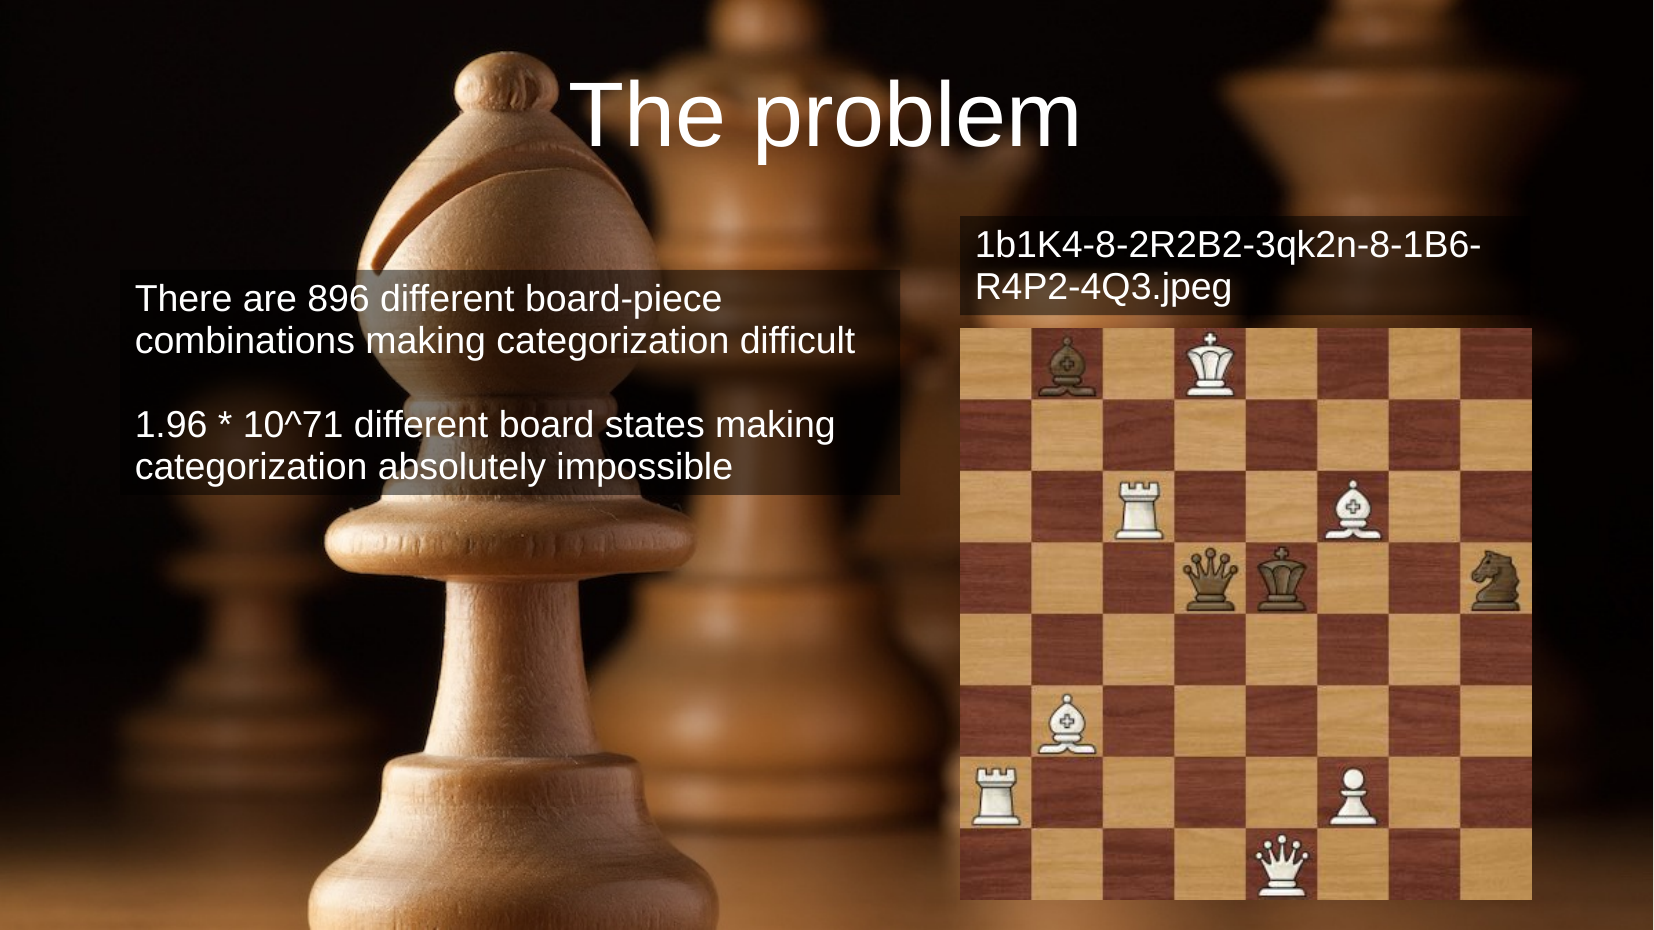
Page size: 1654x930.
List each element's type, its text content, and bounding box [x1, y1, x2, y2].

title The problem [82, 37, 1571, 193]
text_box 1b1K4-8-2R2B2-3qk2n-8-1B6-R4P2-4Q3.jpeg [960, 216, 1531, 316]
text_box There are 896 different board-piece combinations making categorization difficult 1.96 * 10^71 different board states making categorization absolutely impossible [120, 269, 901, 495]
picture [0, 0, 1654, 930]
